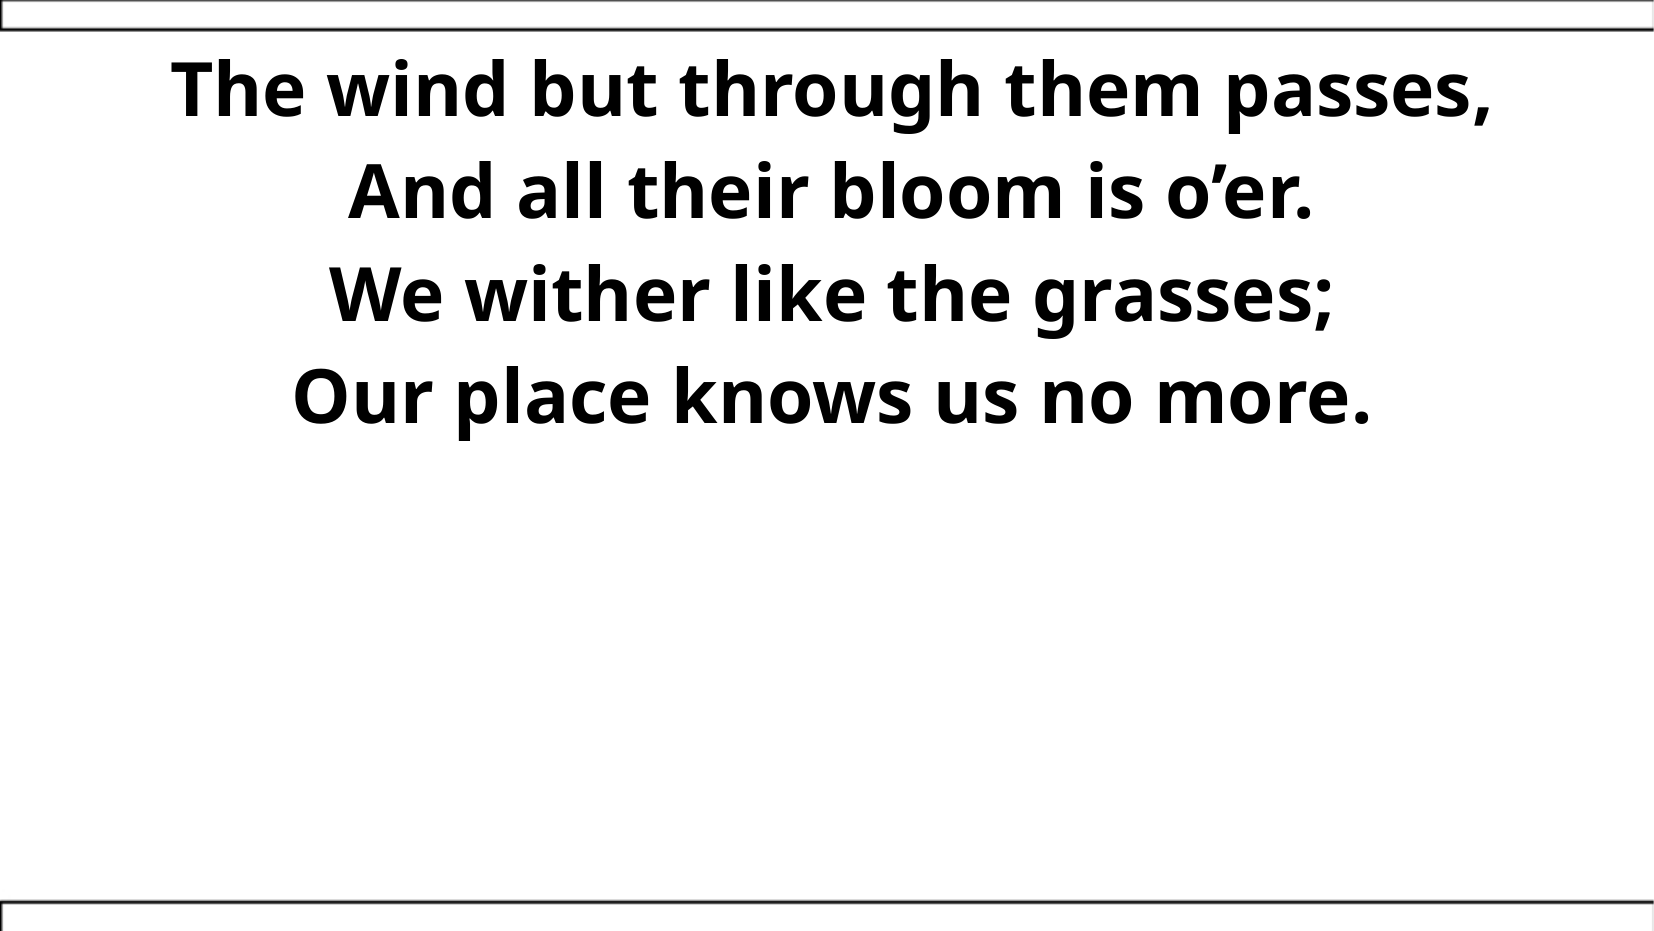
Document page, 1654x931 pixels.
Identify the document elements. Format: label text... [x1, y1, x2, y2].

text_box The wind but through them passes, And all their bloom is o’er. We wither like the grasses; Our place knows us no more. [90, 29, 1576, 444]
picture [0, 0, 1654, 931]
